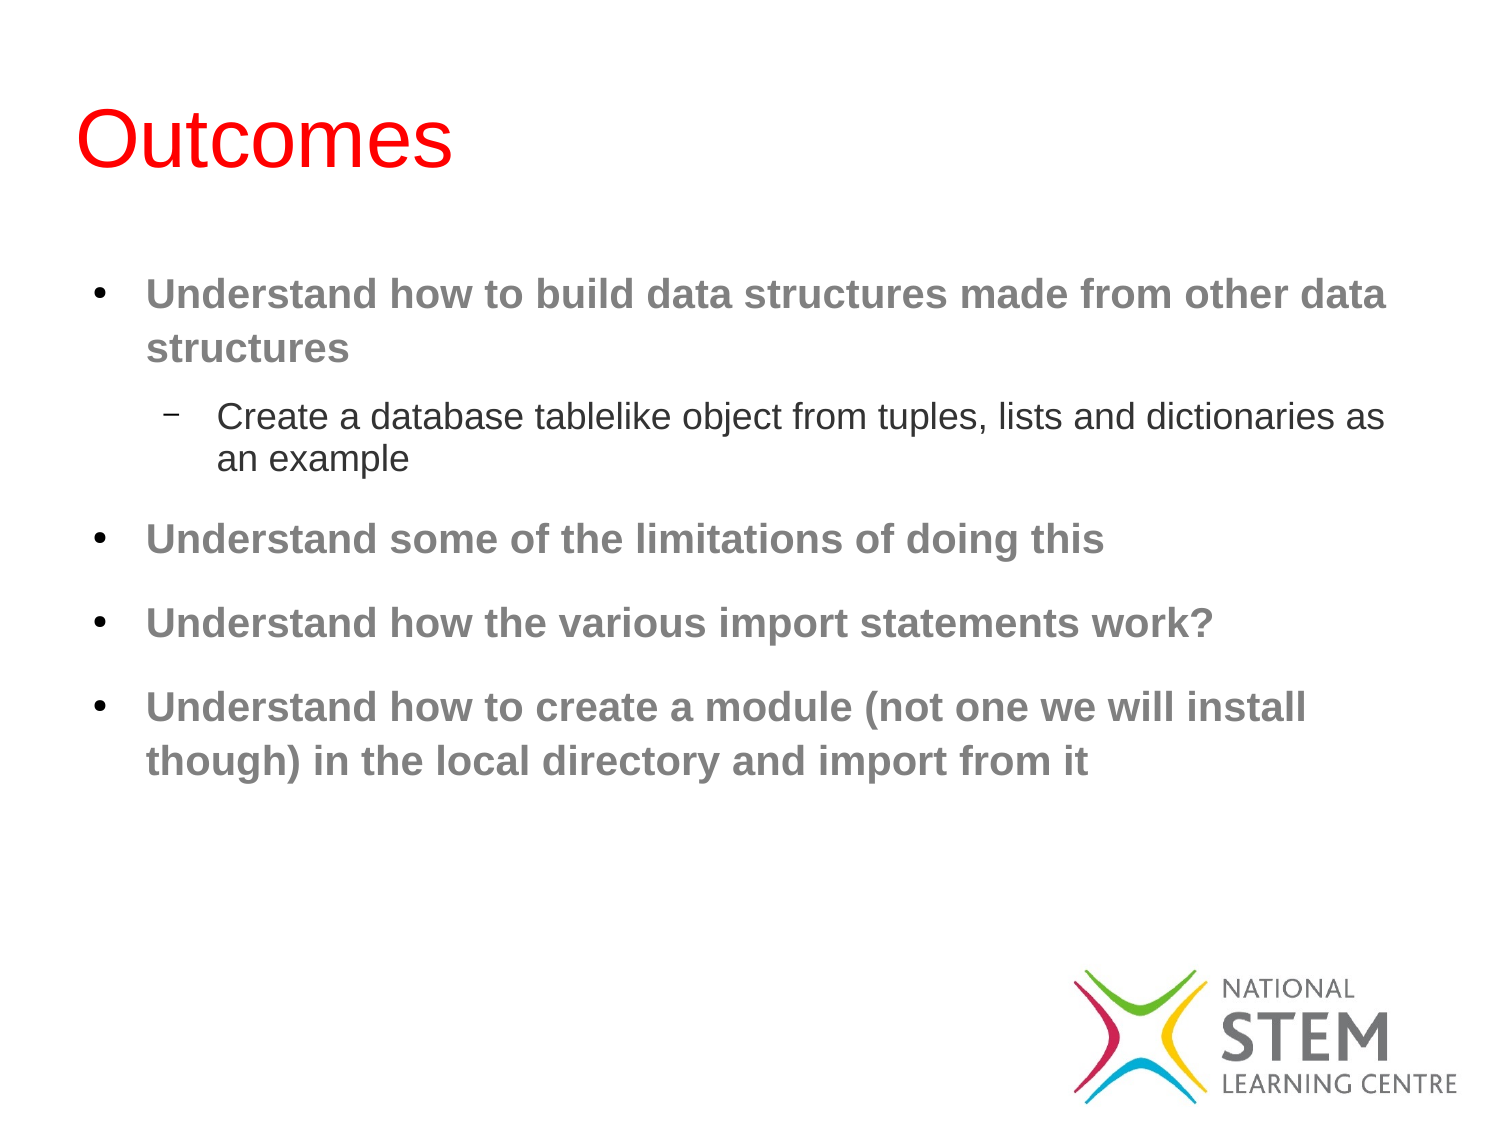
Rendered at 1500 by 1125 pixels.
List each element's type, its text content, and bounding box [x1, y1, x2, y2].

picture [1057, 953, 1472, 1120]
list Understand how to build data structures made from other data structures Create a database tablelike object from tuples, lists and dictionaries as an example Understand some of the limitations of doing this Understand how the various import statements work? Understand how to create a module (not one we will install though) in the local directory and import from it [75, 263, 1425, 916]
title Outcomes [75, 44, 1425, 233]
